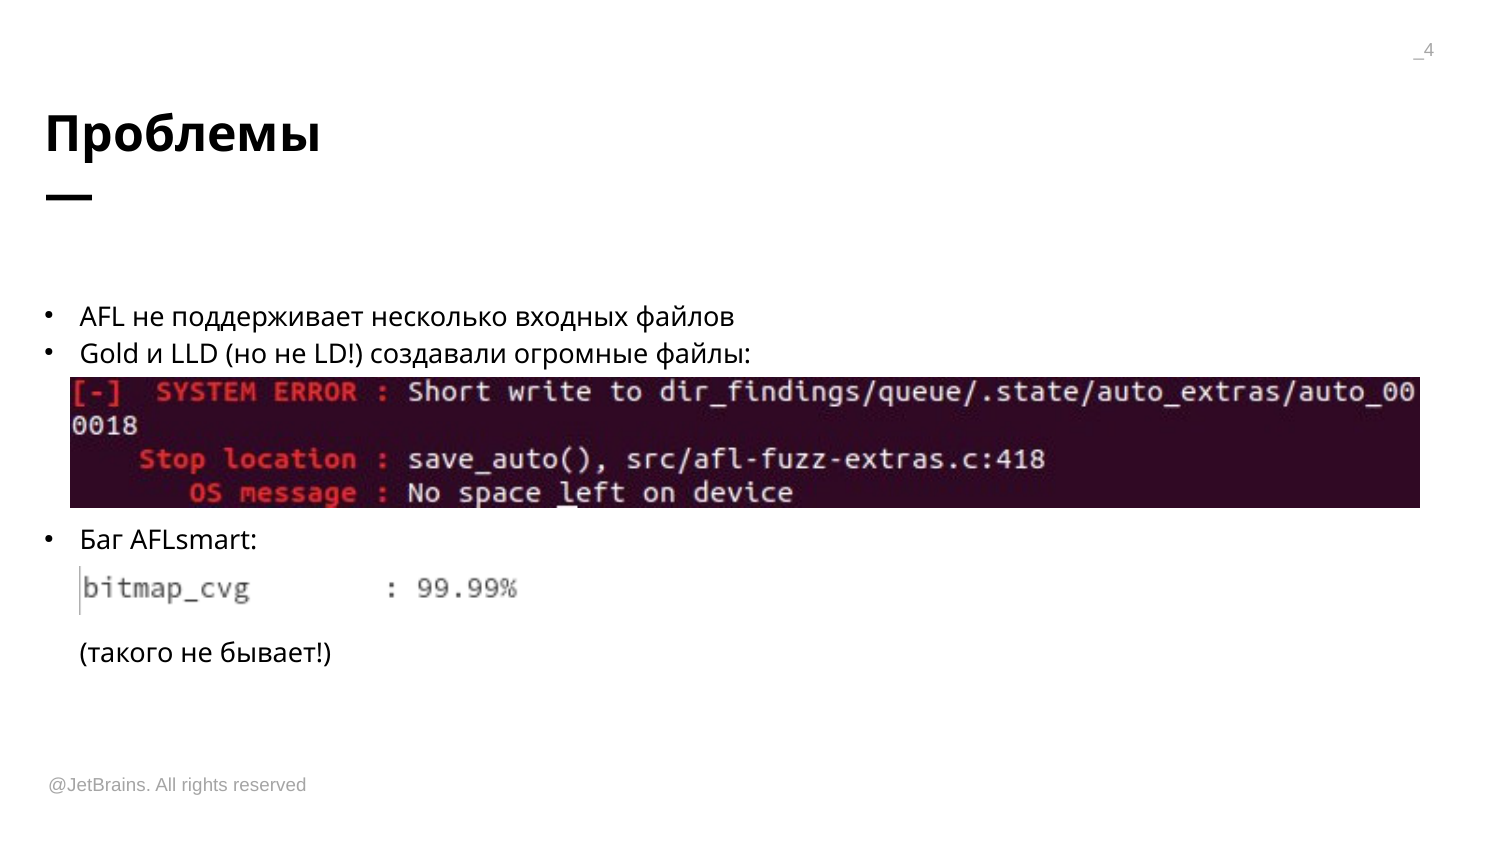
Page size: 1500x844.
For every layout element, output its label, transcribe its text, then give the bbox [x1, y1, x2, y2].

text_box AFL не поддерживает несколько входных файлов Gold и LLD (но не LD!) создавали огромные файлы: Баг AFLsmart: (такого не бывает!) [29, 286, 1038, 610]
text_box @JetBrains. All rights reserved [33, 765, 430, 804]
picture [70, 377, 1420, 508]
text_box _<number> [1141, 30, 1450, 68]
picture [79, 566, 532, 615]
text_box Проблемы — [29, 93, 1436, 230]
